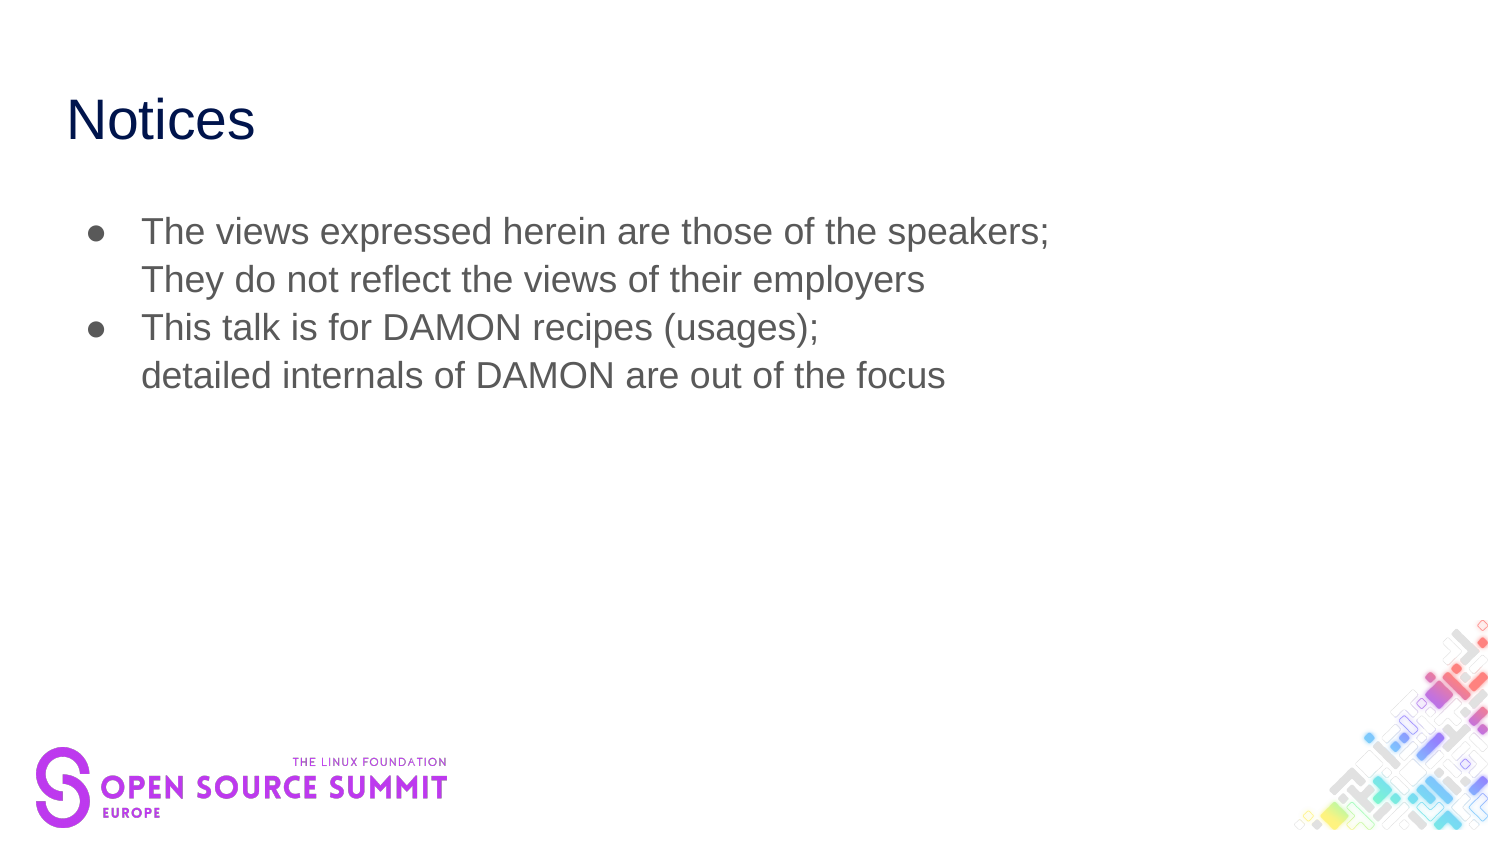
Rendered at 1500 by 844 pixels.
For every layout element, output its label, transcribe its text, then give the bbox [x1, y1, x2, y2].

list The views expressed herein are those of the speakers; They do not reflect the views of their employers This talk is for DAMON recipes (usages); detailed internals of DAMON are out of the focus [51, 189, 1449, 734]
picture [36, 747, 447, 828]
picture [1294, 620, 1488, 830]
title Notices [51, 72, 1449, 167]
